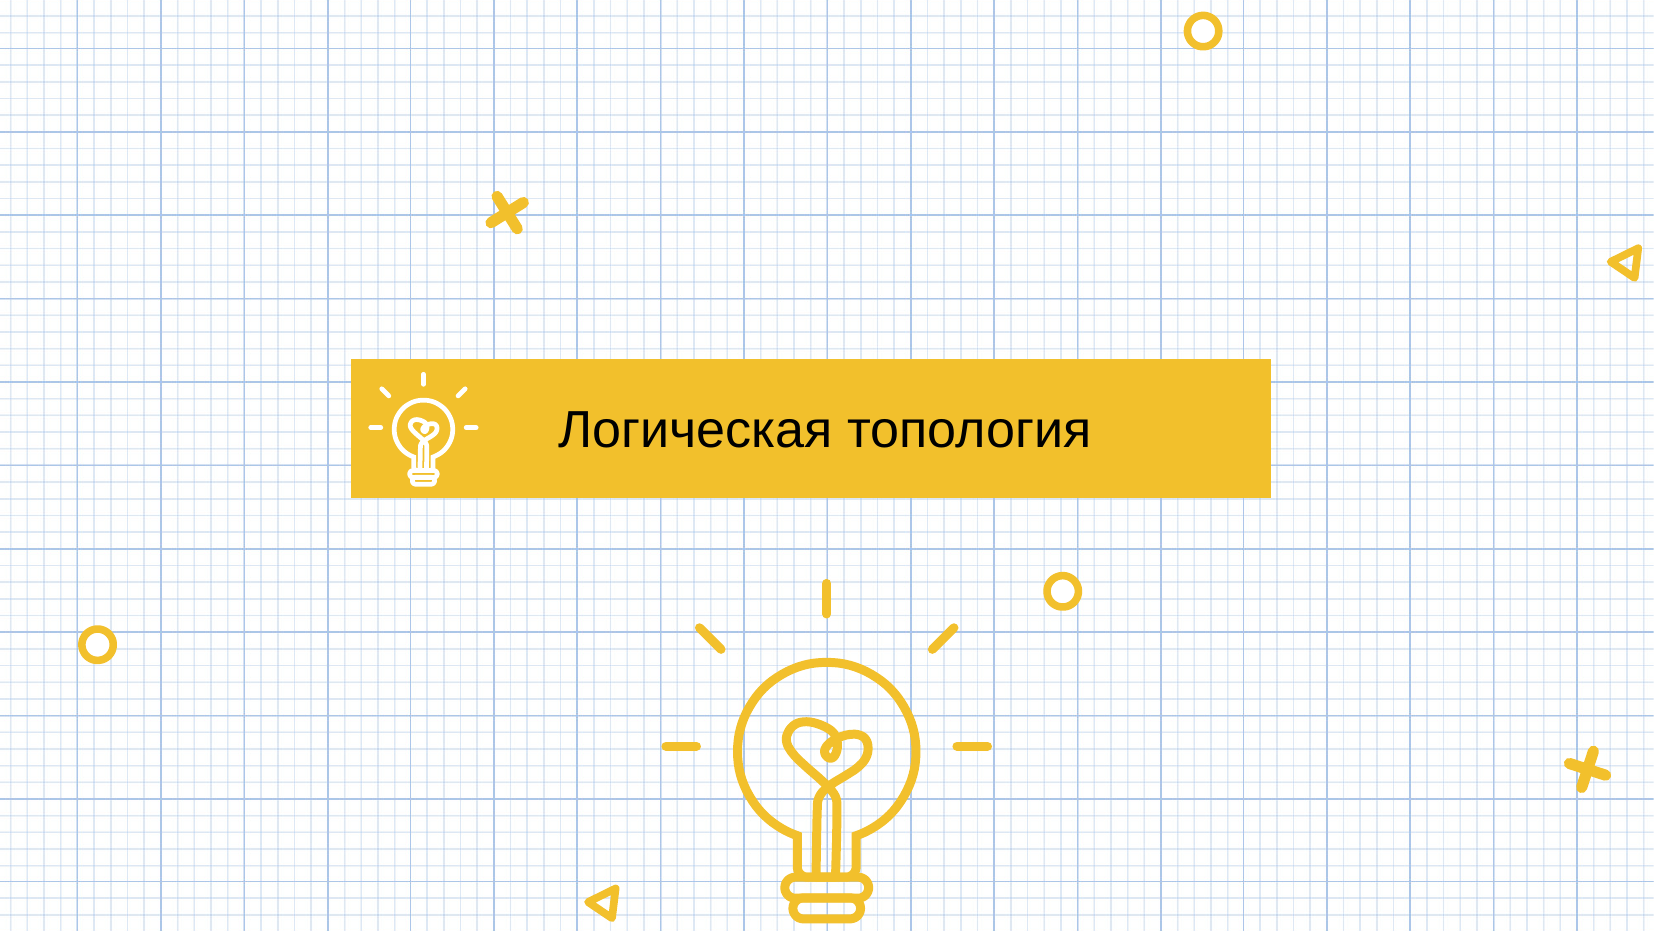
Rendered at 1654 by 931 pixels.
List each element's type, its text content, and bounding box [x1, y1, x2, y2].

text_box Логическая топология [450, 375, 1201, 484]
picture [0, 0, 1654, 931]
